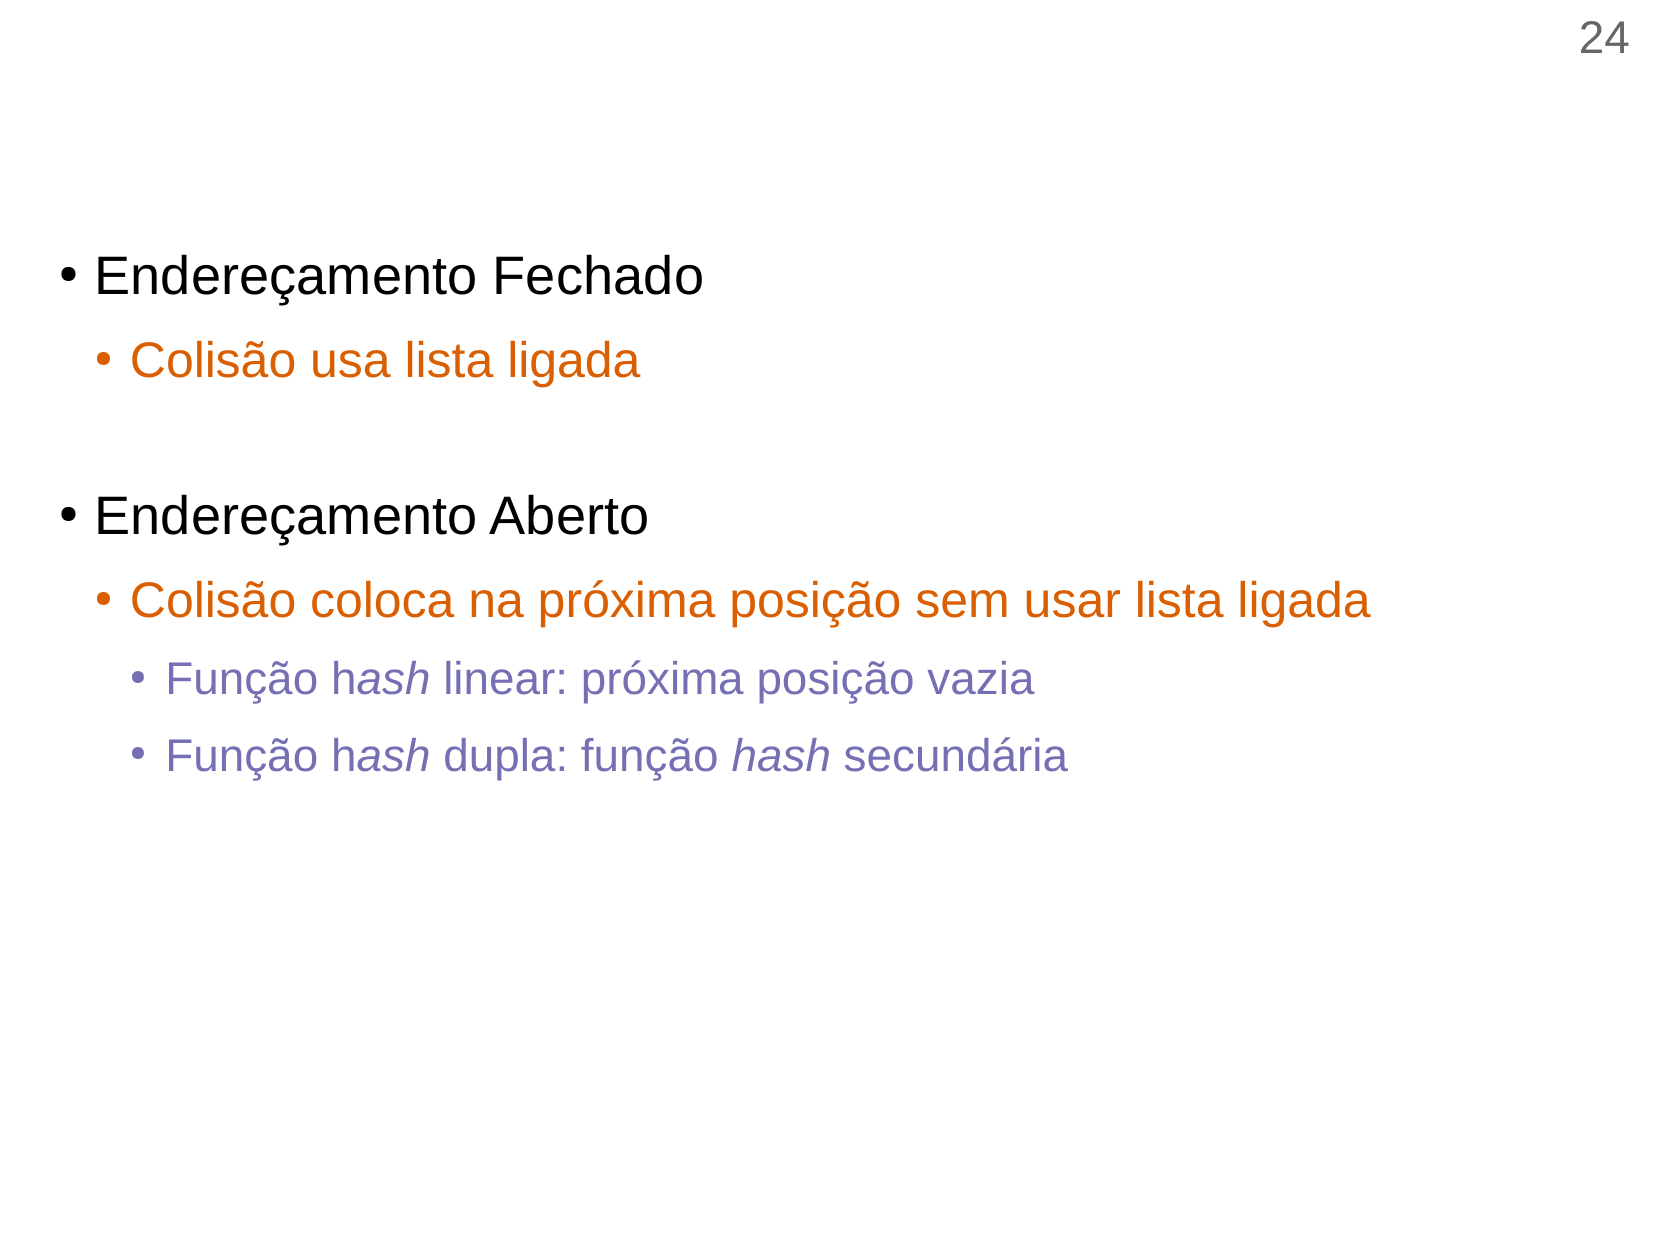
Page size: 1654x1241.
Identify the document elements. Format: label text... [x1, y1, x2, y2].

list Endereçamento Fechado Colisão usa lista ligada Endereçamento Aberto Colisão coloca na próxima posição sem usar lista ligada Função hash linear: próxima posição vazia Função hash dupla: função hash secundária [59, 236, 1595, 1211]
